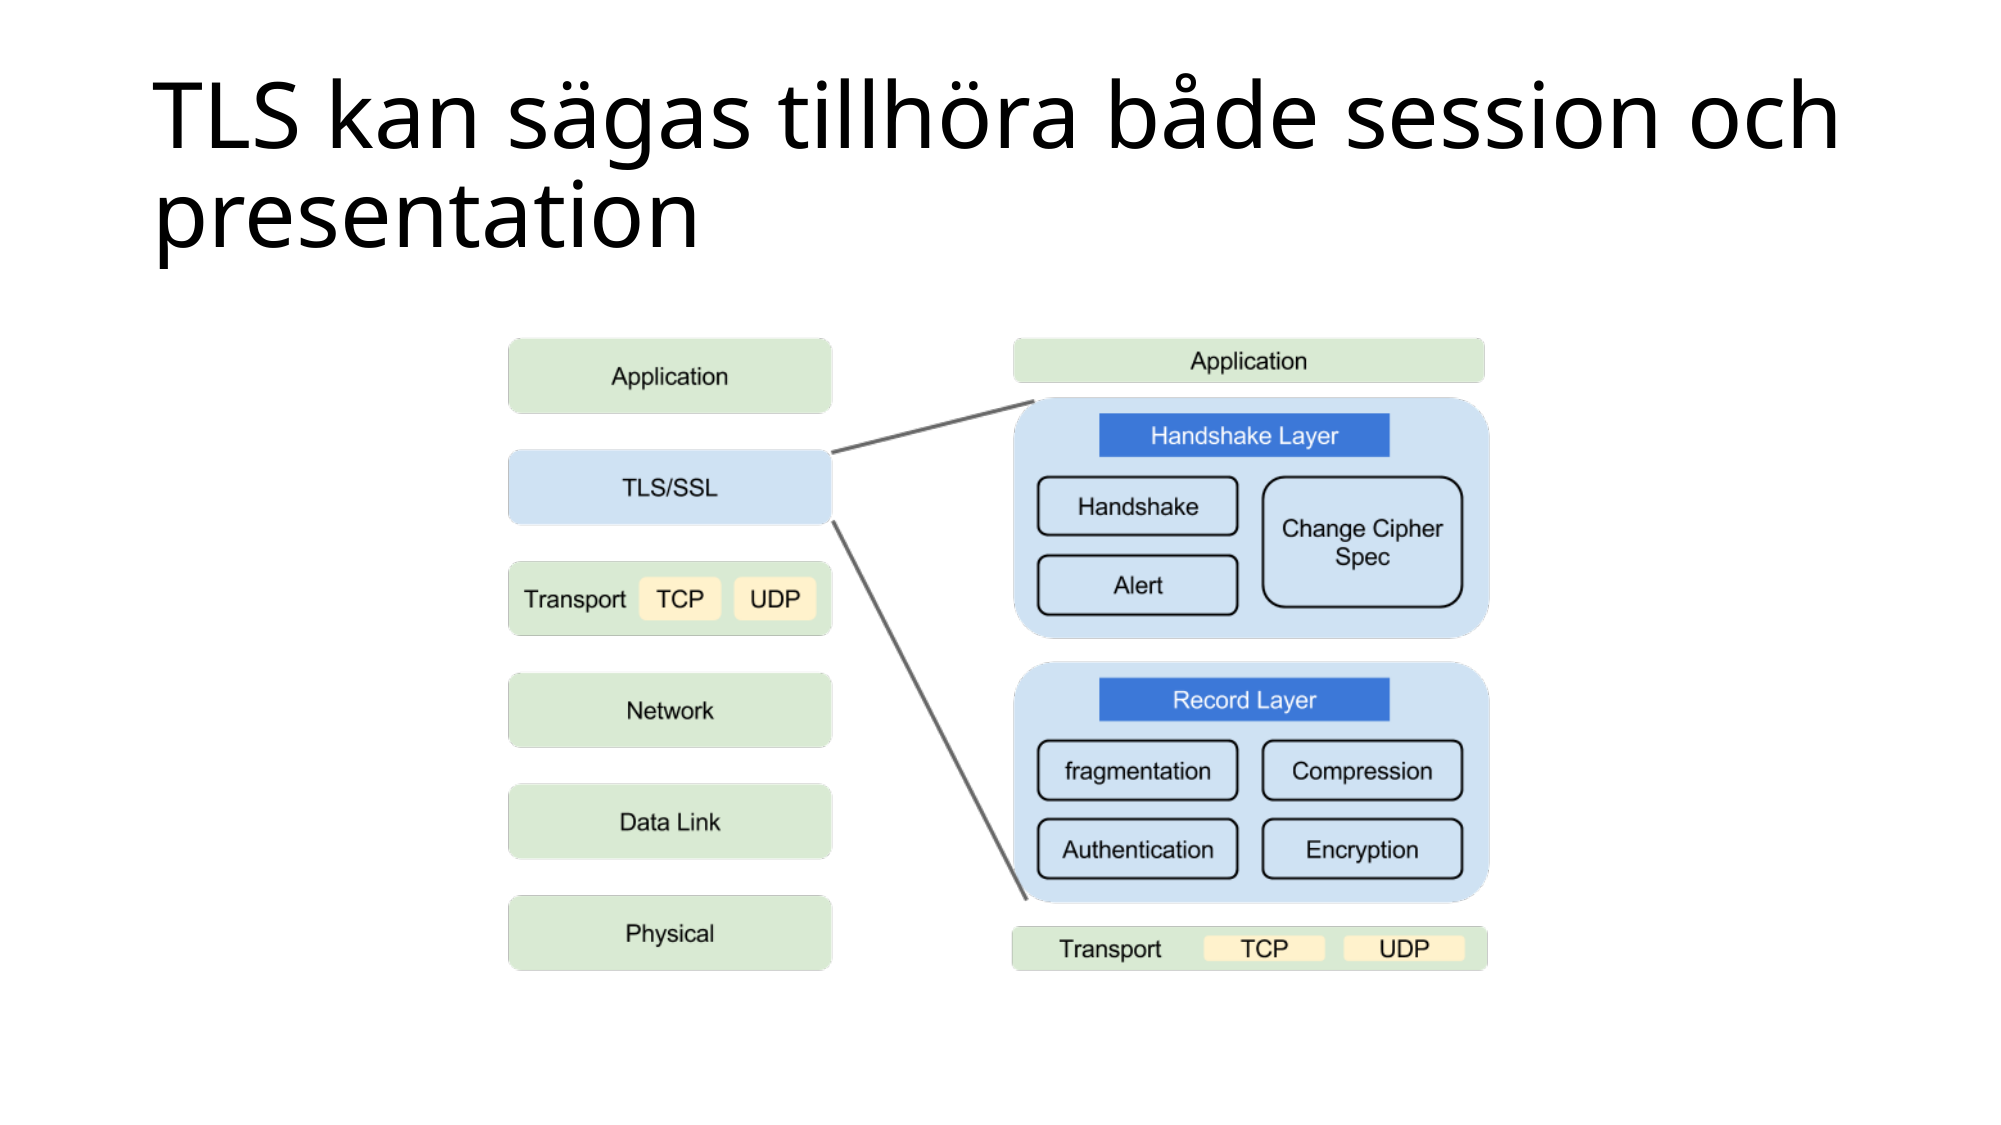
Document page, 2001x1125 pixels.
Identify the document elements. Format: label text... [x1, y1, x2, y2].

title TLS kan sägas tillhöra både session och presentation [137, 59, 1863, 278]
picture [469, 299, 1531, 1014]
